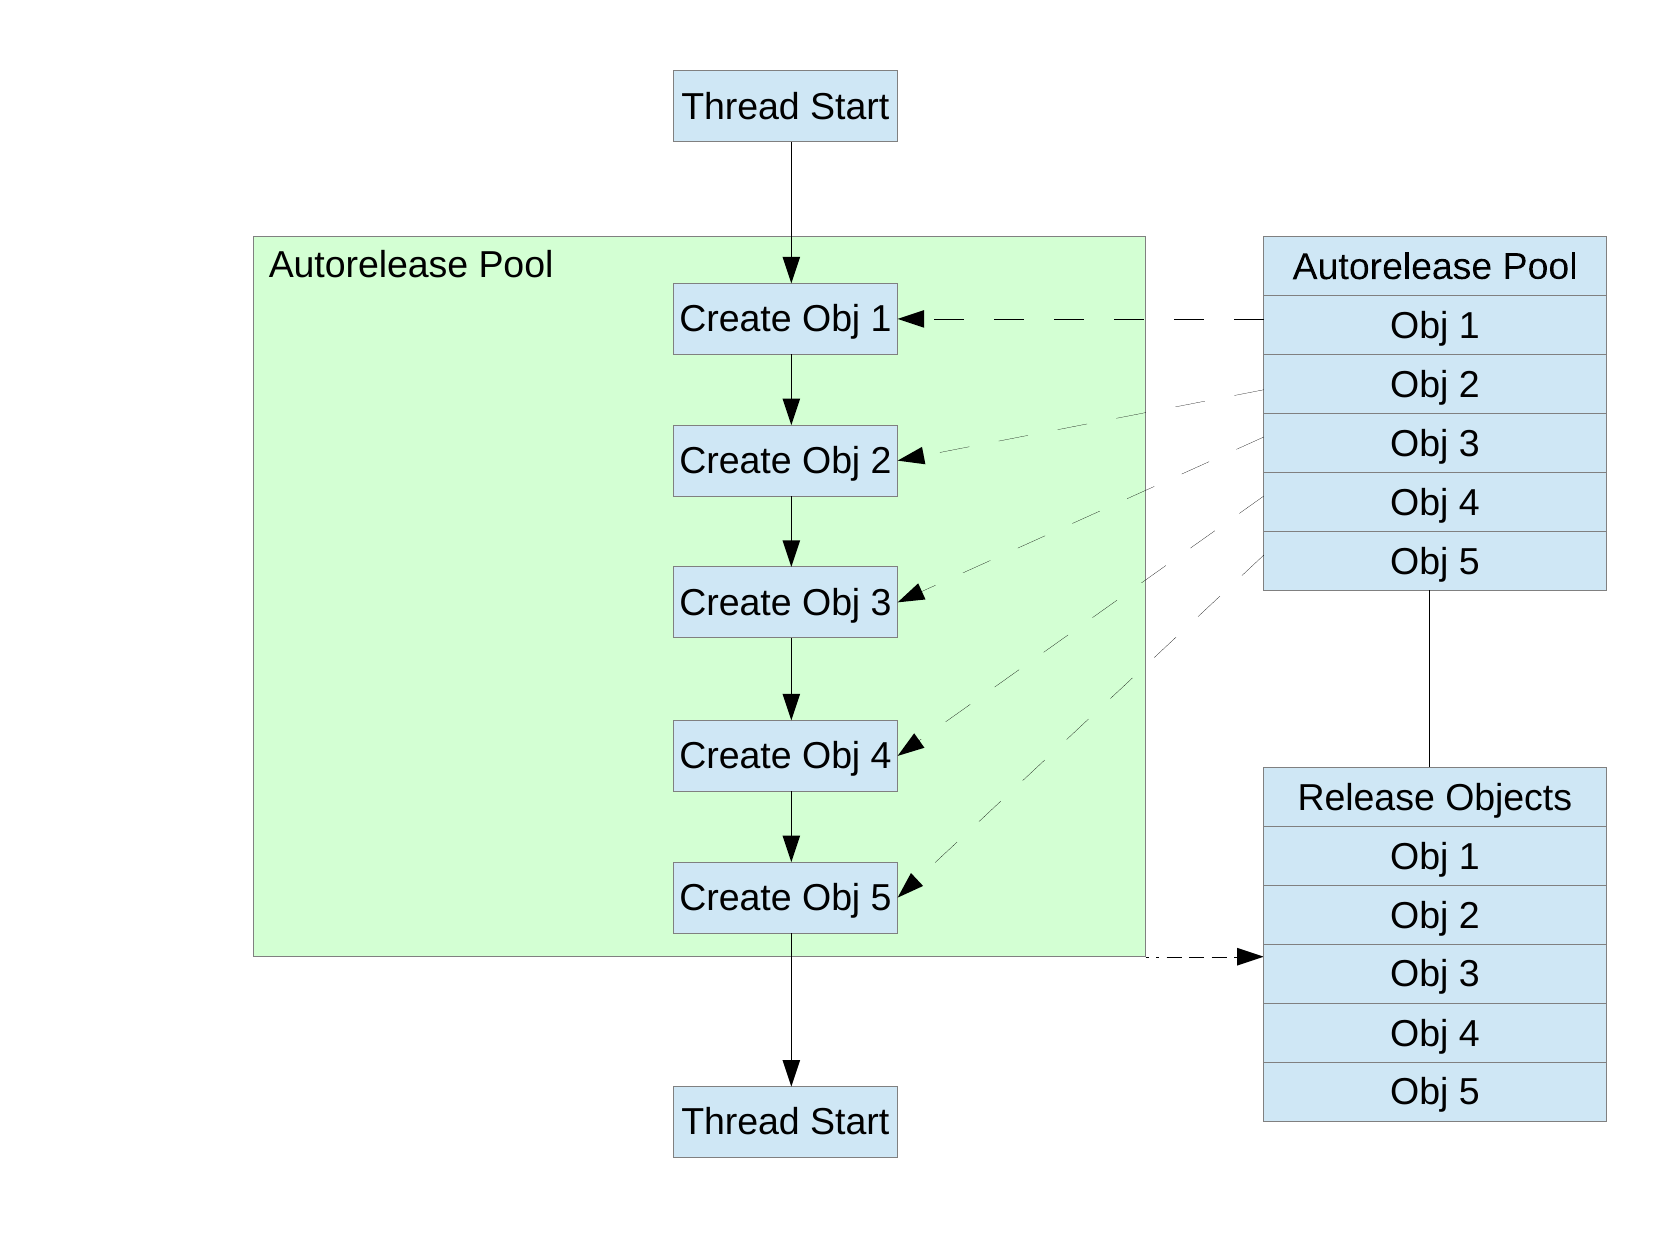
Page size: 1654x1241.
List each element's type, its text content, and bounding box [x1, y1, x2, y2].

text_box Obj 2 [1263, 885, 1607, 944]
text_box Obj 5 [1263, 531, 1607, 591]
text_box Thread Start [673, 70, 898, 142]
text_box Obj 1 [1263, 826, 1607, 885]
text_box Obj 3 [1263, 944, 1607, 1003]
text_box Autorelease Pool [792, 236, 1146, 957]
text_box Thread Start [673, 1086, 898, 1158]
text_box Create Obj 2 [673, 425, 898, 497]
text_box Create Obj 3 [673, 566, 898, 638]
text_box Obj 3 [1263, 413, 1607, 472]
text_box Create Obj 5 [673, 862, 898, 934]
text_box Create Obj 1 [673, 283, 898, 355]
text_box Release Objects [1263, 767, 1607, 826]
text_box Autorelease Pool [253, 236, 791, 957]
text_box Autorelease Pool [1263, 236, 1607, 295]
text_box Obj 5 [1263, 1062, 1607, 1122]
text_box Create Obj 4 [673, 720, 898, 792]
text_box Obj 4 [1263, 1003, 1607, 1062]
text_box Obj 2 [1263, 354, 1607, 413]
text_box Obj 1 [1263, 295, 1607, 354]
text_box Obj 4 [1263, 472, 1607, 531]
